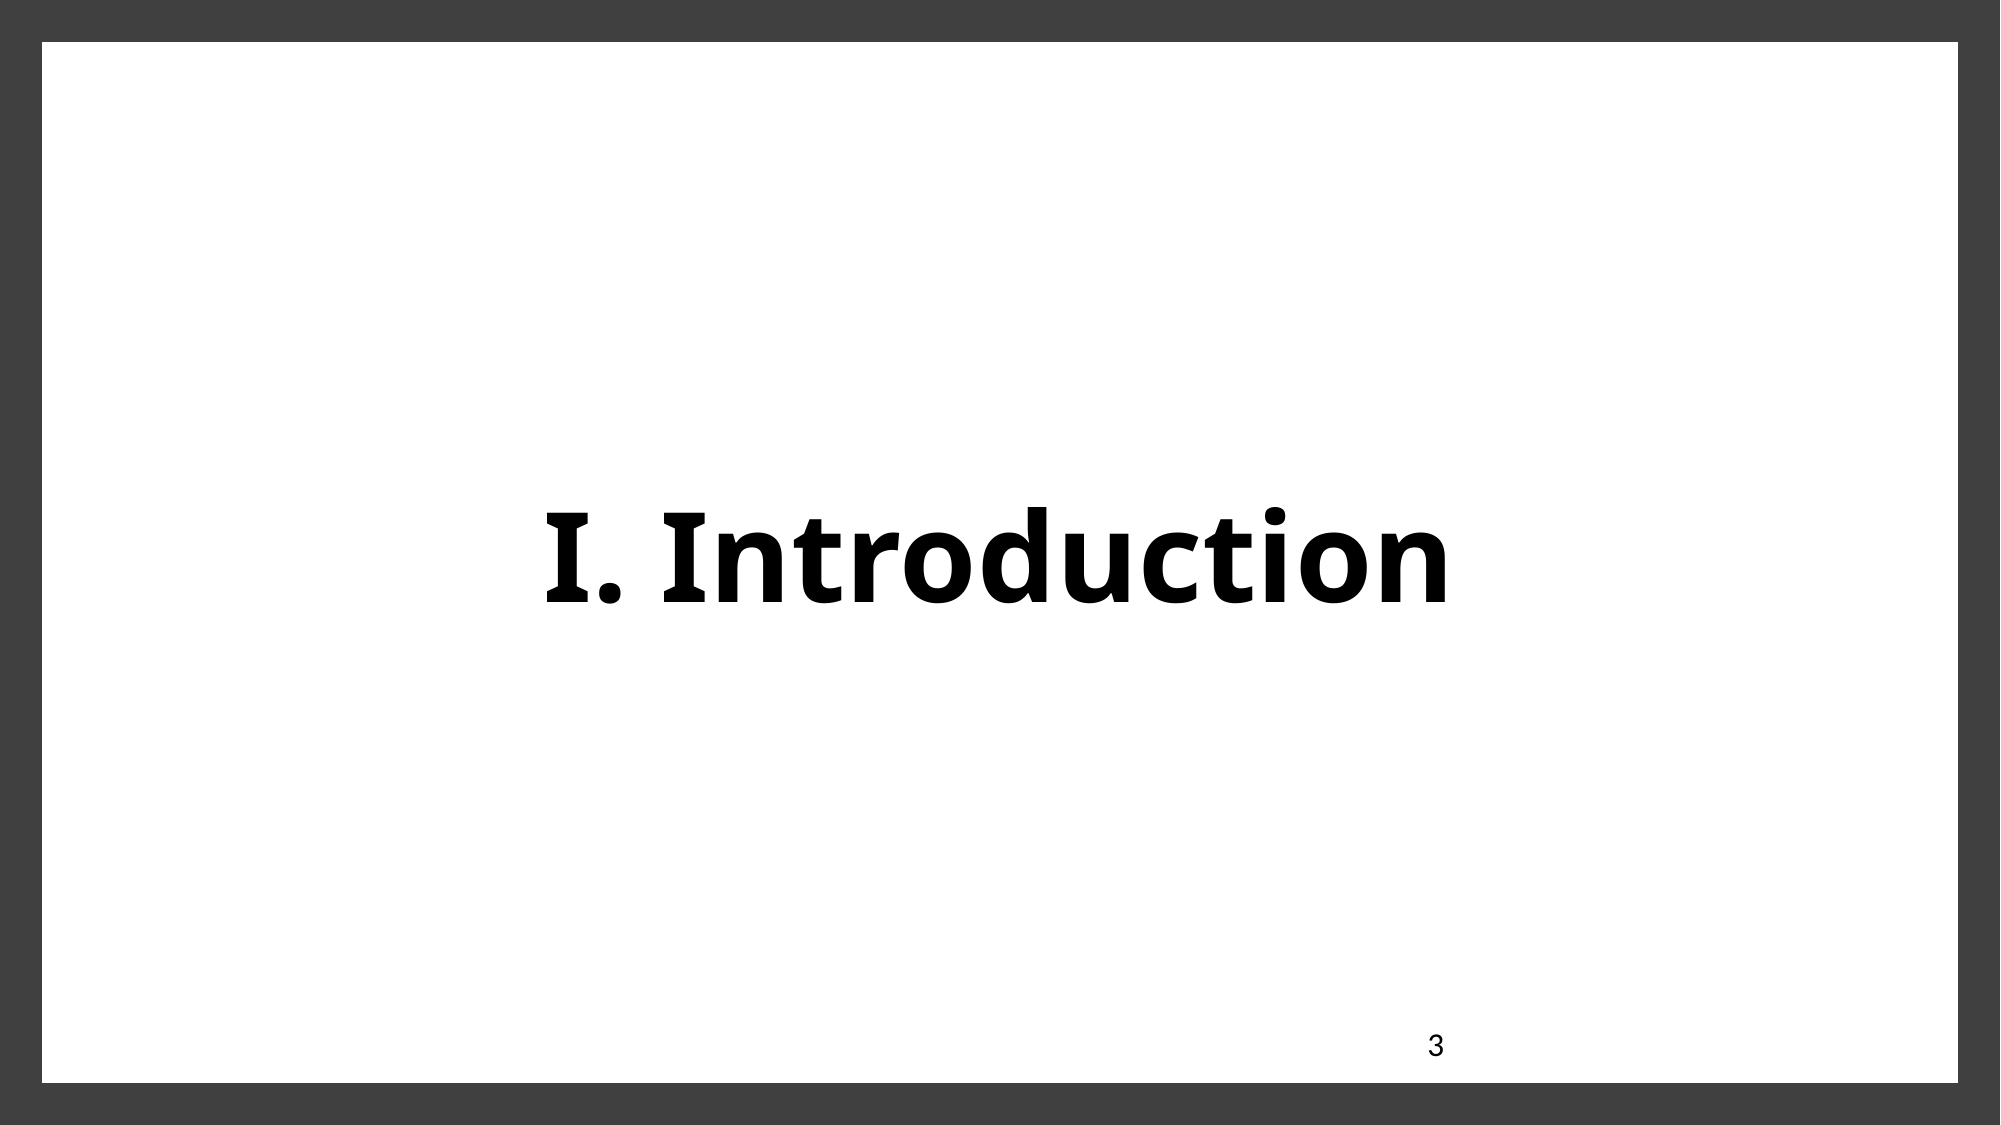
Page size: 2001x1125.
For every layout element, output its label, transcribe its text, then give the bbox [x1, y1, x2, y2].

text_box [0, 0, 2000, 1125]
title I. Introduction [137, 453, 1863, 672]
